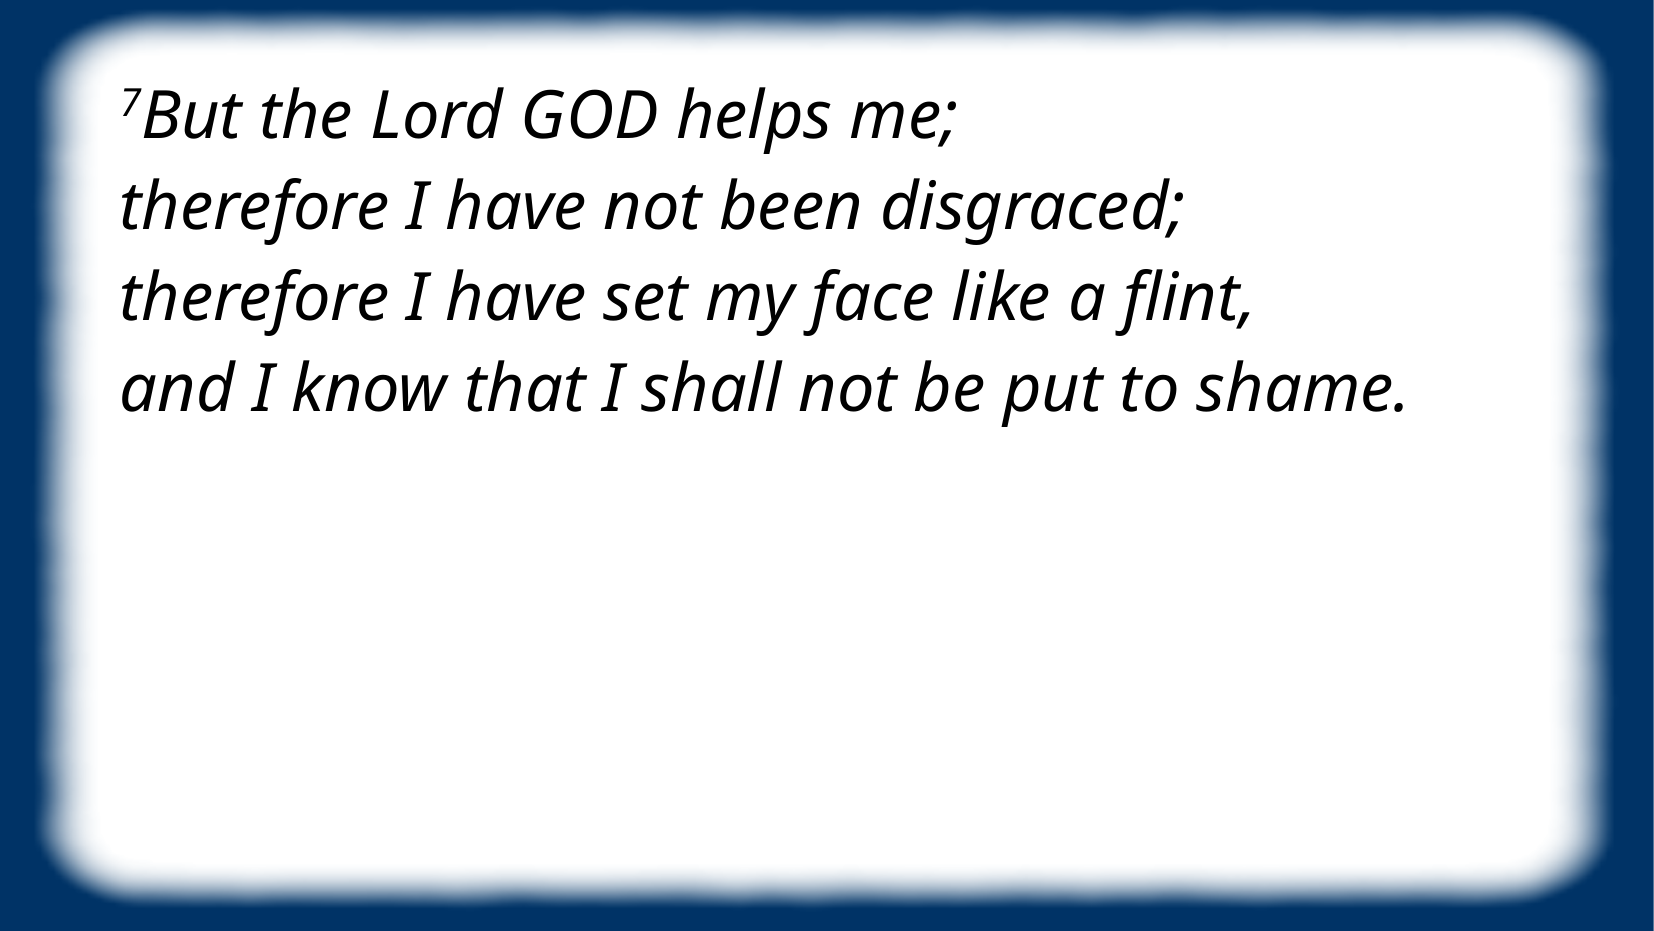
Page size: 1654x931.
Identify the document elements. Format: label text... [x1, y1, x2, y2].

text_box 7But the Lord GOD helps me; therefore I have not been disgraced; therefore I have set my face like a flint, and I know that I shall not be put to shame. [105, 60, 1561, 430]
picture [0, 0, 1654, 931]
